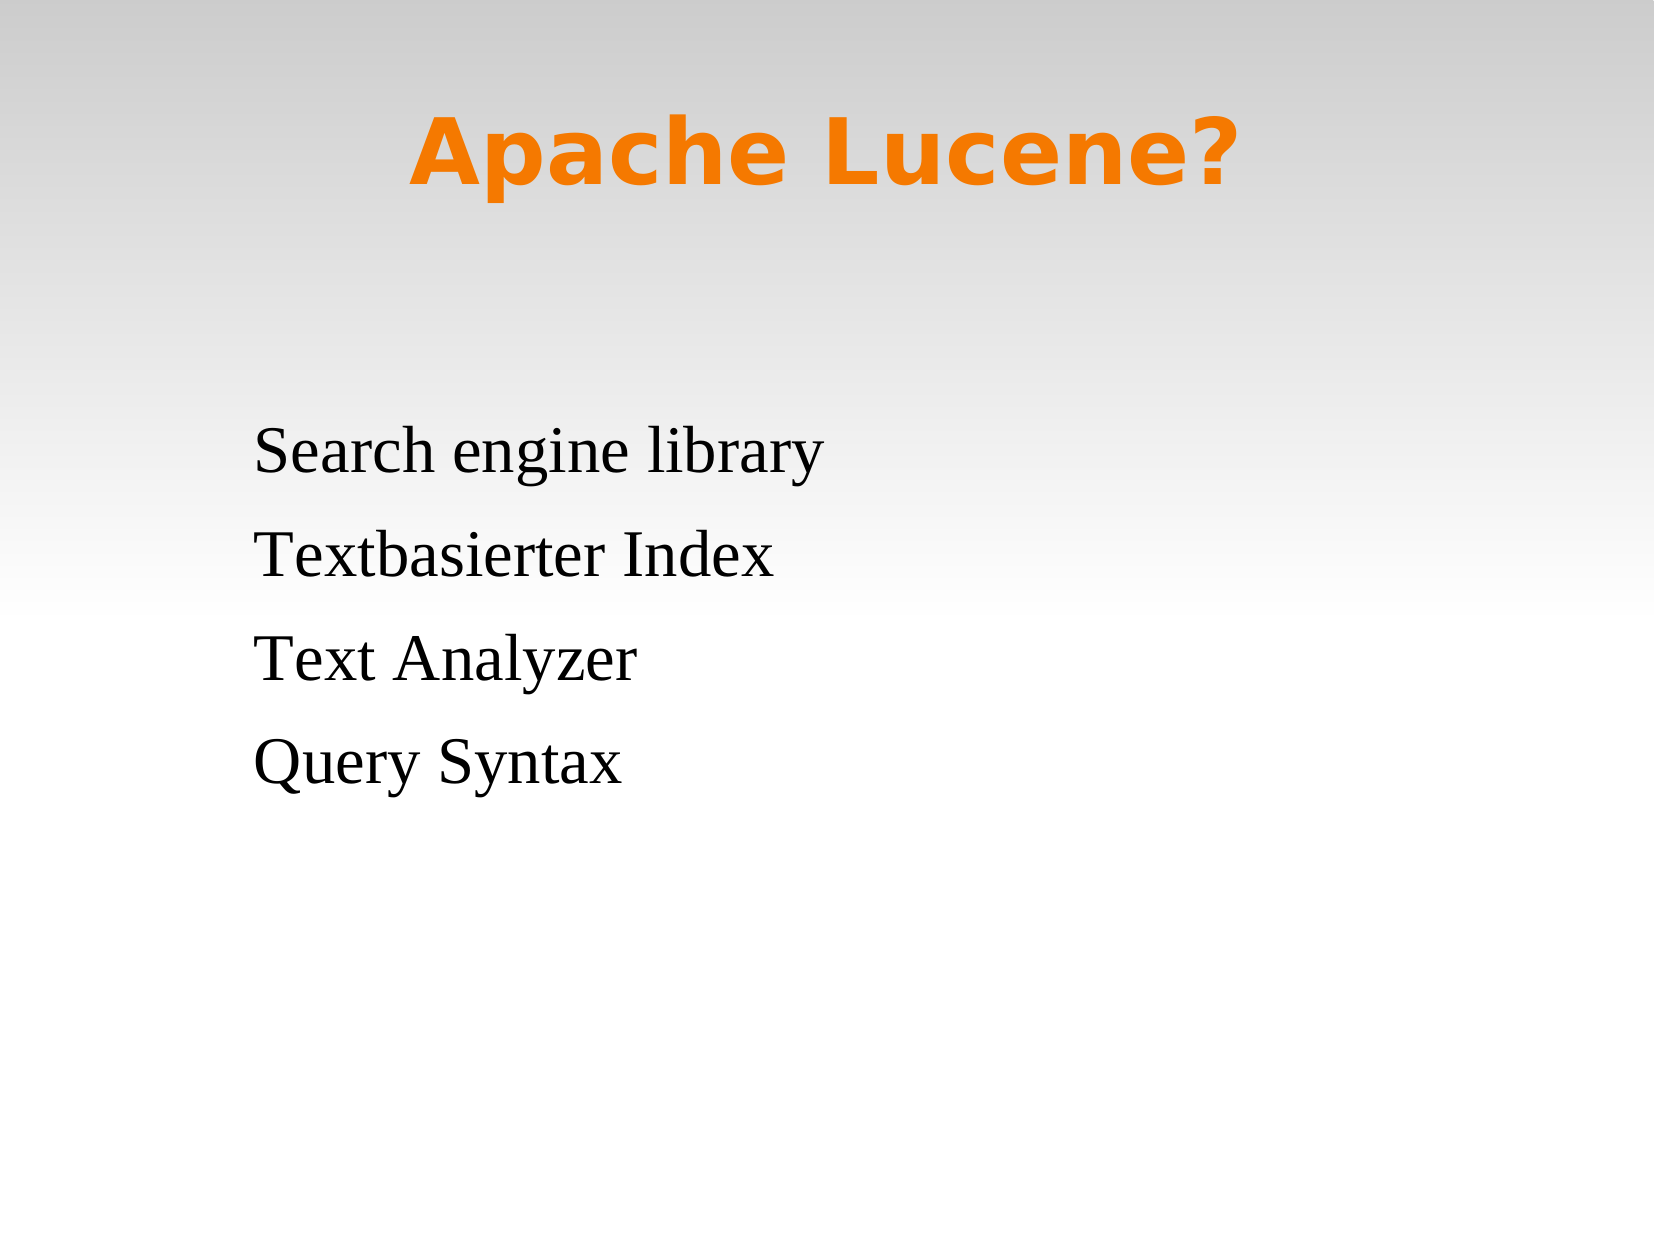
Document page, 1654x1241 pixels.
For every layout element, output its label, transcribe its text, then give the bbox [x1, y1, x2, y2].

list Search engine library Textbasierter Index Text Analyzer Query Syntax [236, 413, 1571, 1094]
title Apache Lucene? [82, 49, 1571, 257]
